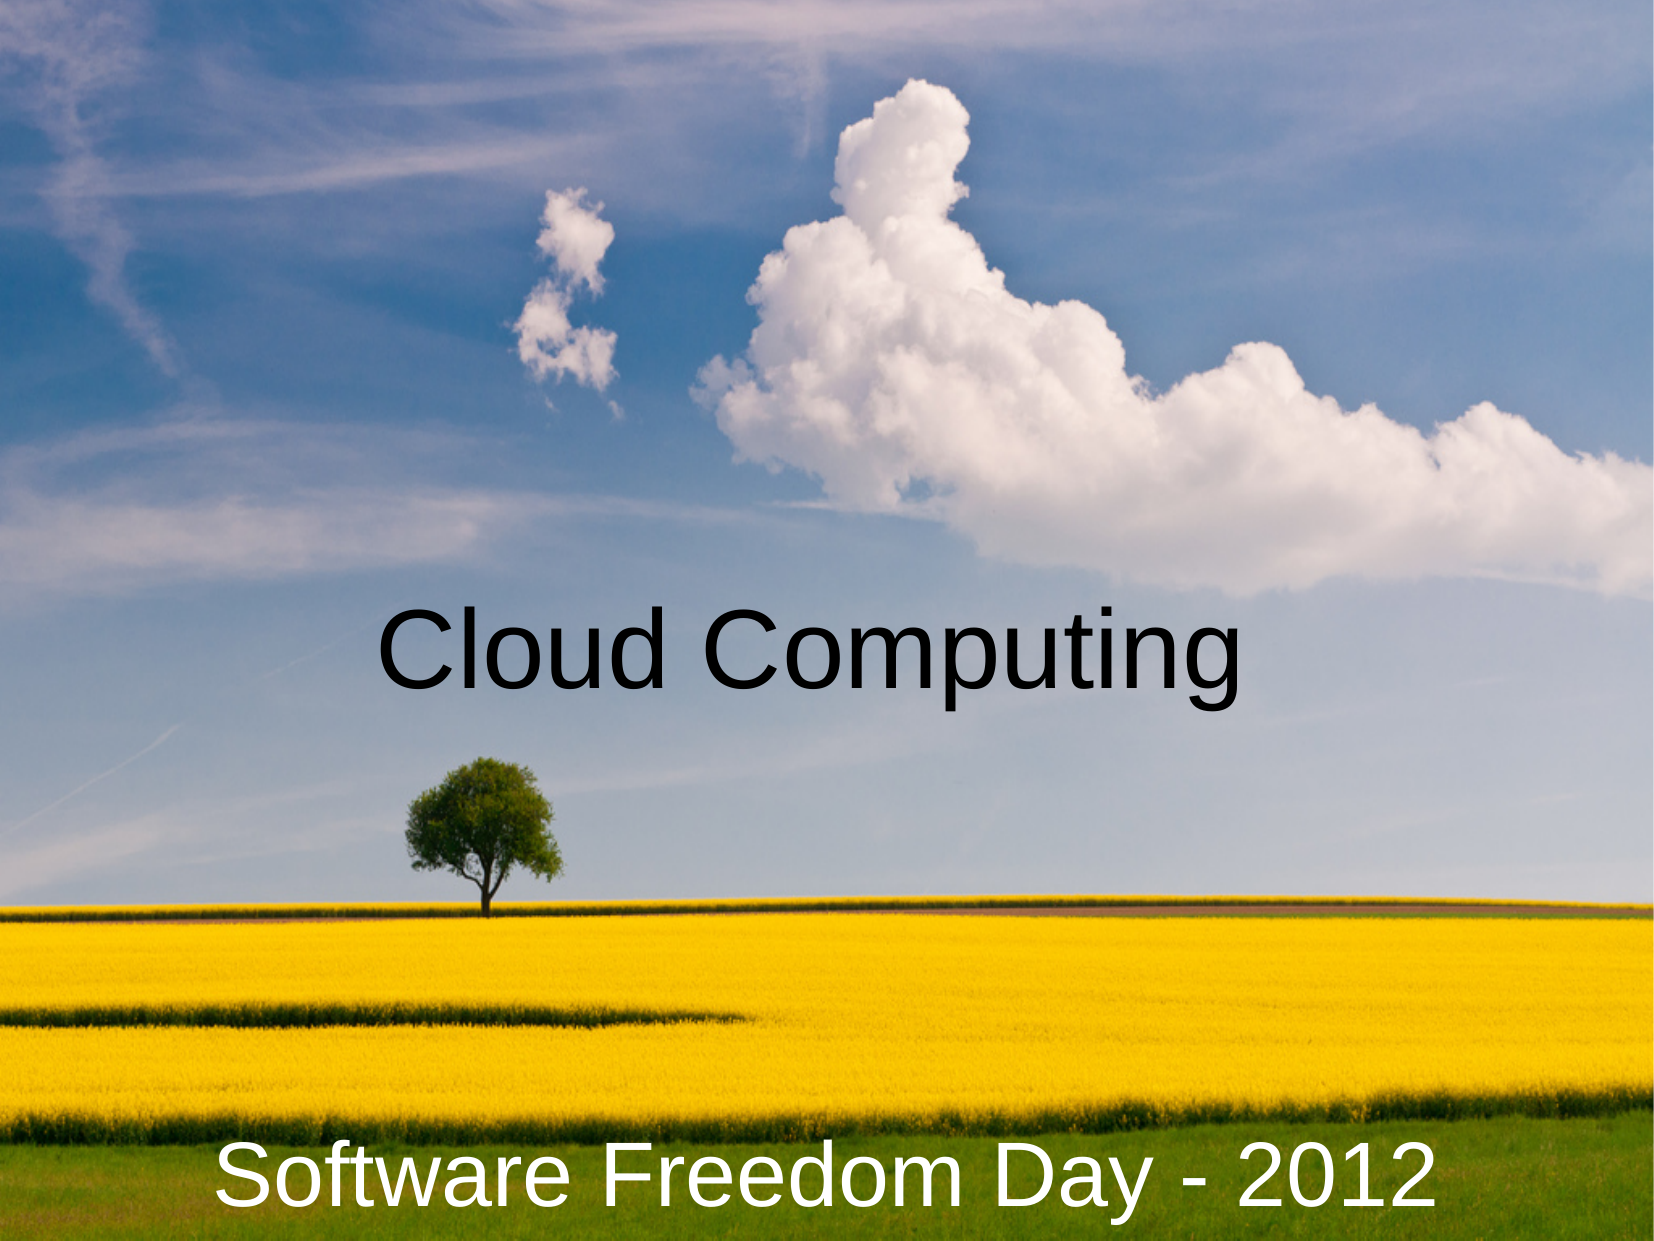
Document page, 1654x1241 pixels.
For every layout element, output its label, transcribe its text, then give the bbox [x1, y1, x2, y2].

subtitle Cloud Computing [82, 290, 1538, 1010]
title Software Freedom Day - 2012 [82, 1071, 1571, 1241]
picture [0, 0, 1654, 1241]
